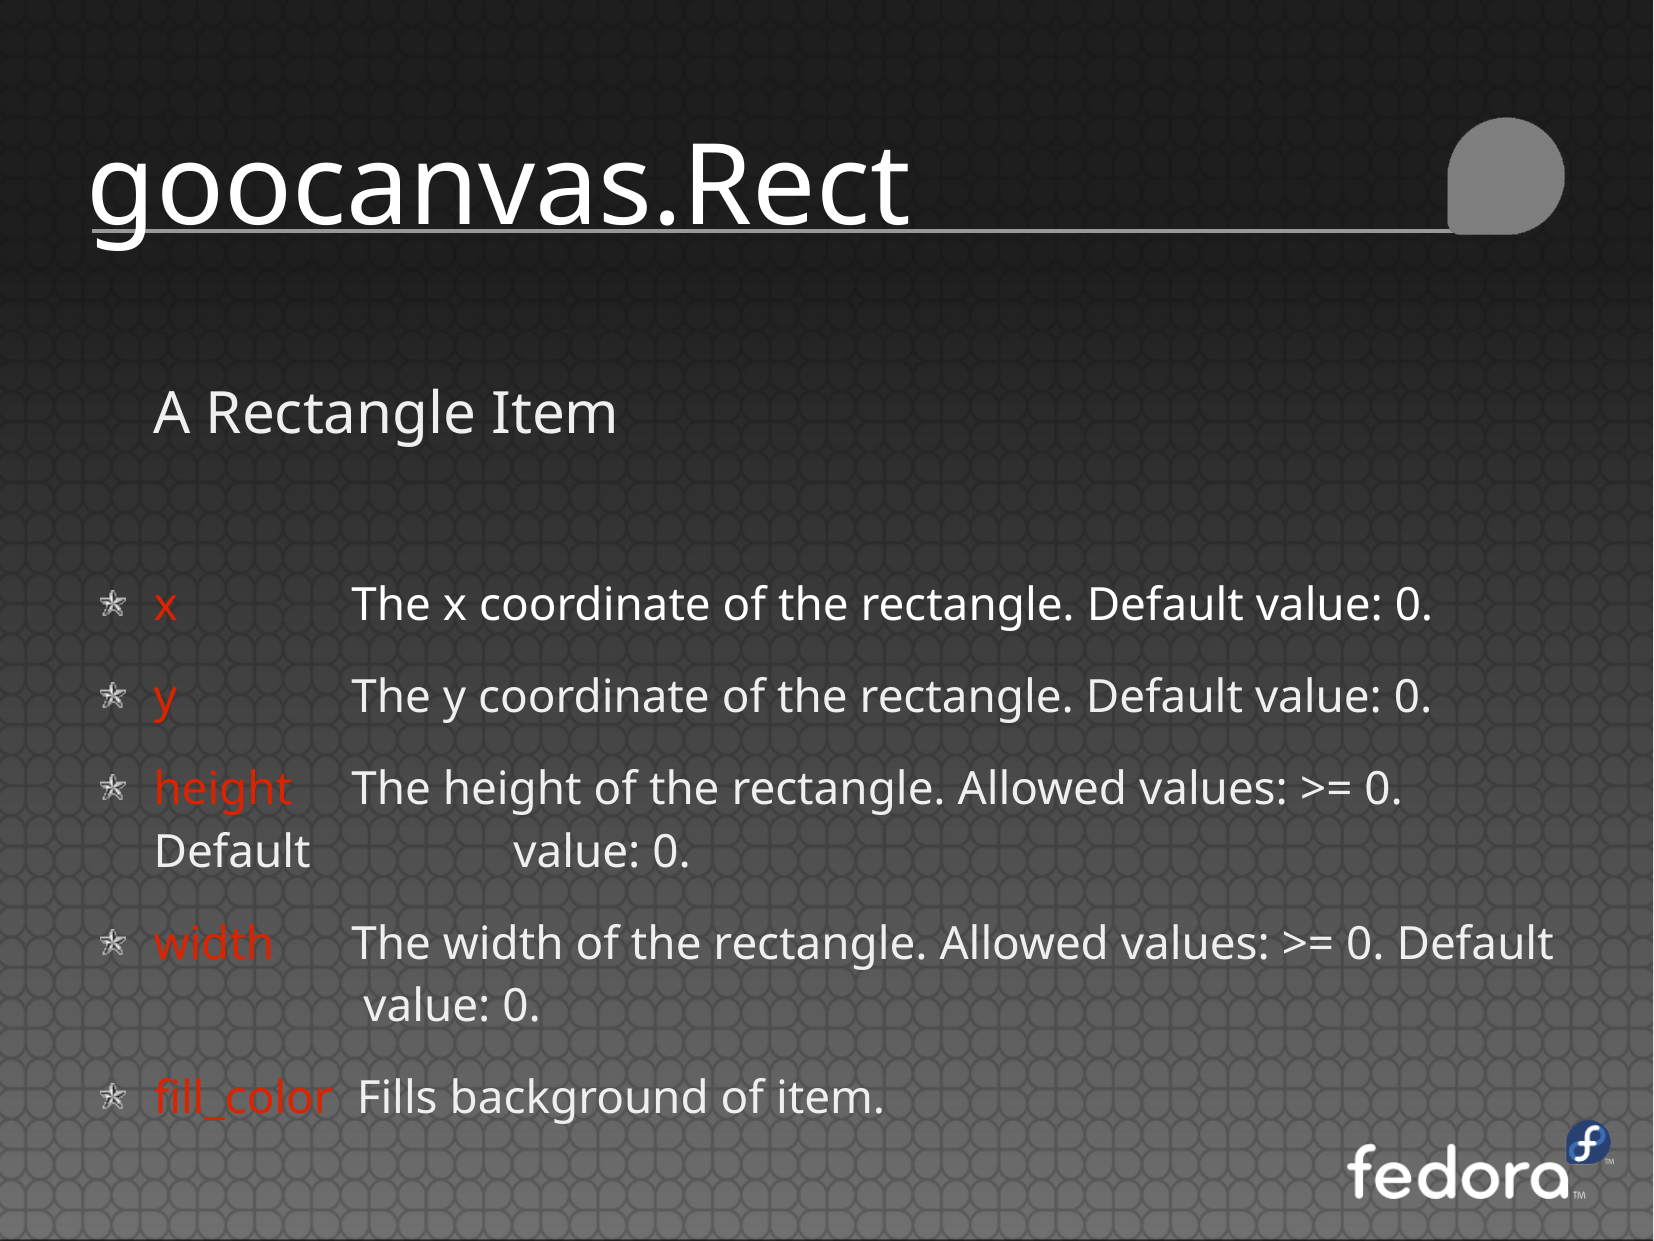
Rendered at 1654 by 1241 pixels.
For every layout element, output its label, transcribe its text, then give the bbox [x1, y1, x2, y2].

title goocanvas.Rect [86, 84, 1575, 277]
picture [0, 0, 1654, 1241]
list A Rectangle Item x The x coordinate of the rectangle. Default value: 0. y The y coordinate of the rectangle. Default value: 0. height The height of the rectangle. Allowed values: >= 0. Default value: 0. width The width of the rectangle. Allowed values: >= 0. Default value: 0. fill_color Fills background of item. [82, 290, 1571, 1118]
